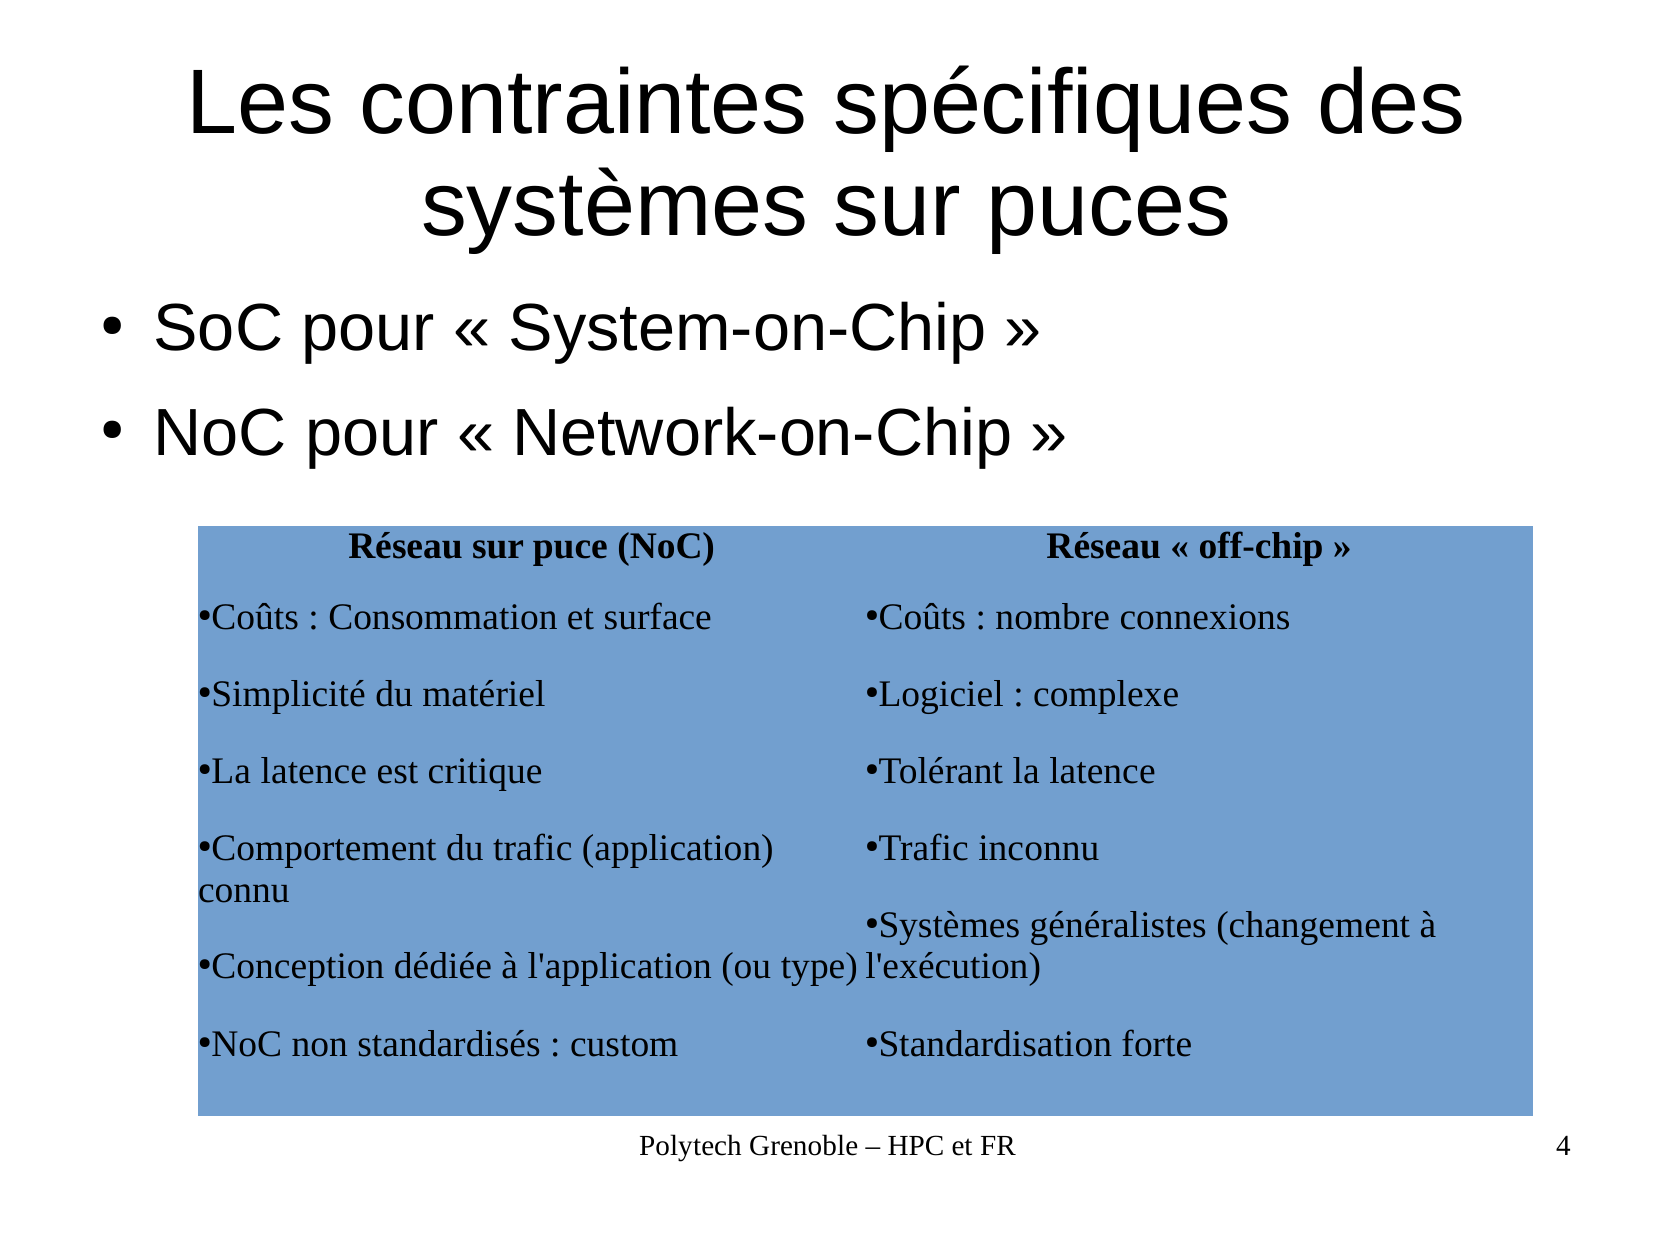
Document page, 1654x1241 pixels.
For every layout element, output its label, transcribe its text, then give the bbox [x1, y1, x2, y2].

list SoC pour « System-on-Chip » NoC pour « Network-on-Chip » [82, 290, 1571, 1010]
title Les contraintes spécifiques des systèmes sur puces [82, 49, 1571, 257]
table_header Réseau sur puce (NoC) [198, 526, 865, 596]
table_cell Coûts : nombre connexions Logiciel : complexe Tolérant la latence Trafic inconnu Systèmes généralistes (changement à l'exécution) Standardisation forte [865, 596, 1533, 1116]
table_cell Coûts : Consommation et surface Simplicité du matériel La latence est critique Comportement du trafic (application) connu Conception dédiée à l'application (ou type) NoC non standardisés : custom [198, 596, 865, 1116]
table_header Réseau « off-chip » [865, 526, 1533, 596]
